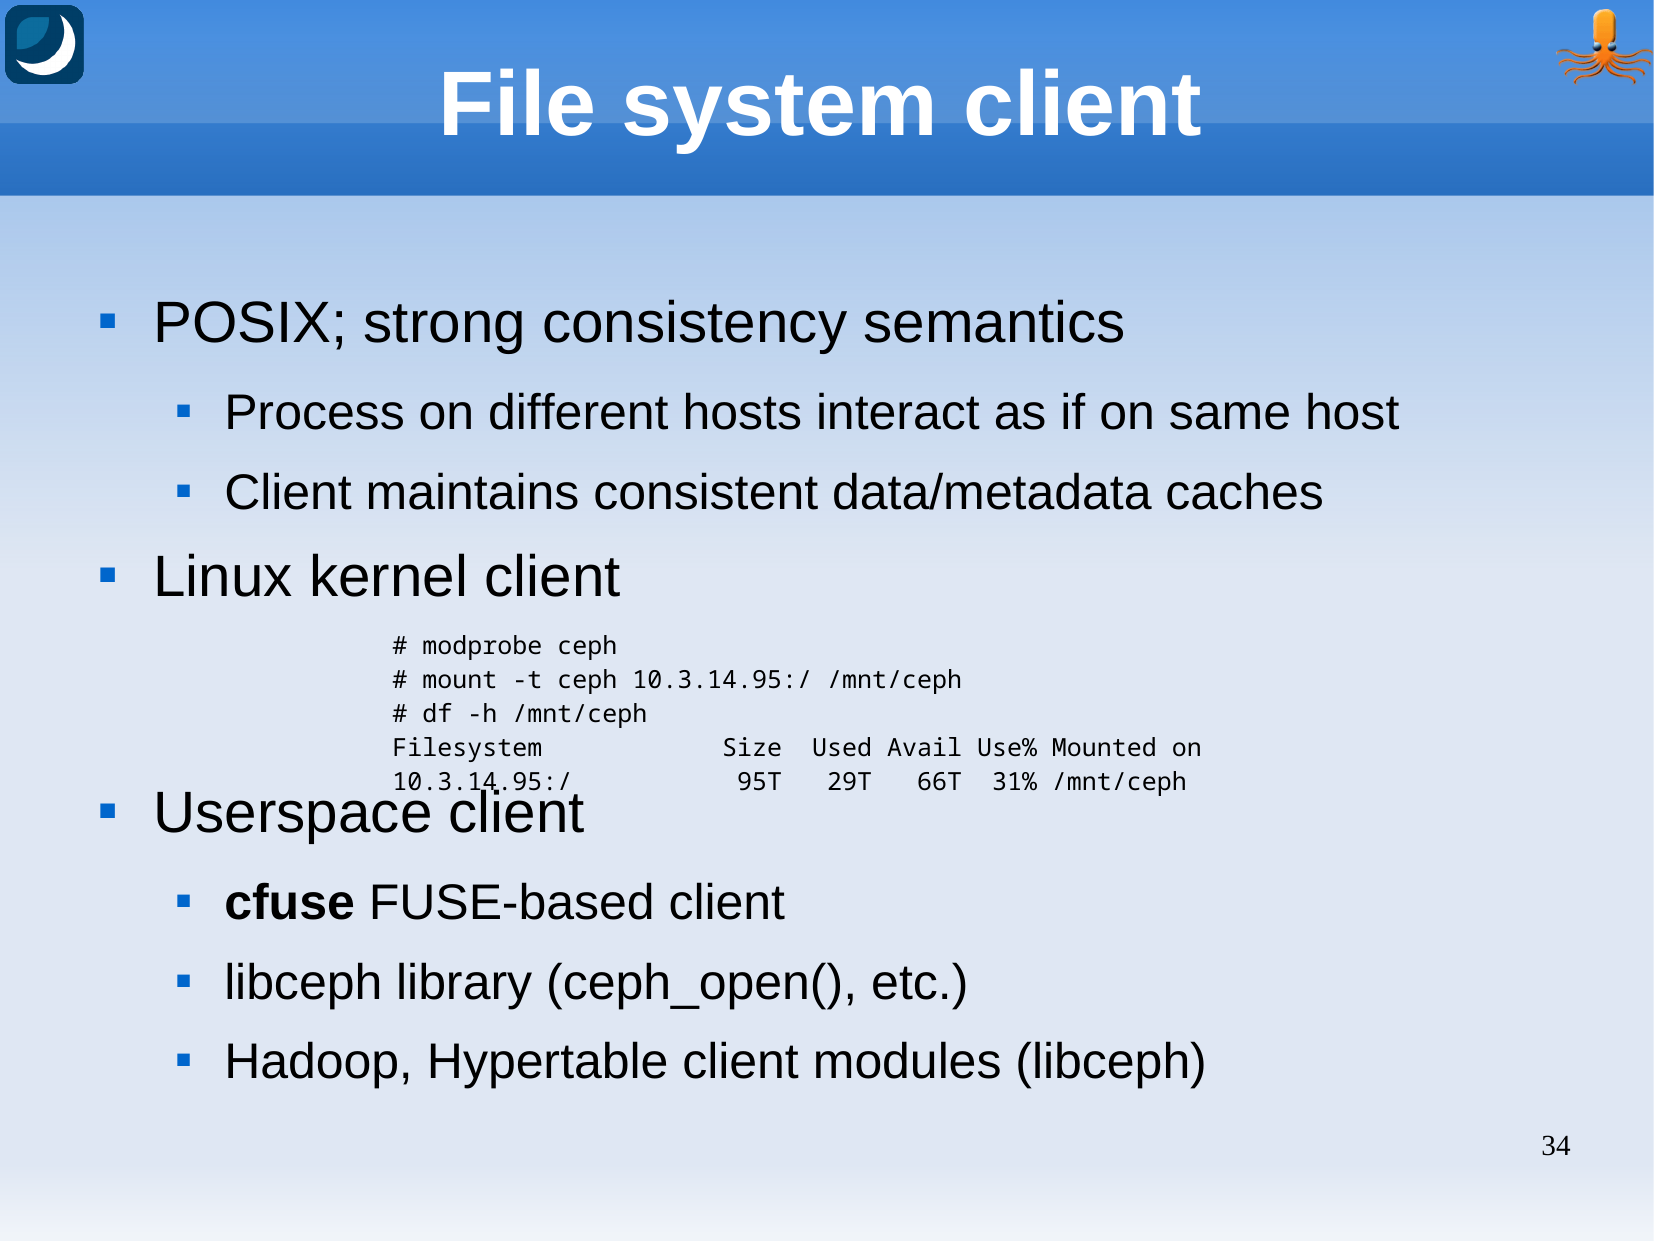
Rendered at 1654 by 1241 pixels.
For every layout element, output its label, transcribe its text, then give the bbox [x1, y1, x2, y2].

picture [0, 0, 1654, 1241]
list POSIX; strong consistency semantics Process on different hosts interact as if on same host Client maintains consistent data/metadata caches Linux kernel client Userspace client cfuse FUSE-based client libceph library (ceph_open(), etc.) Hadoop, Hypertable client modules (libceph) [82, 290, 1571, 1109]
text_box # modprobe ceph # mount -t ceph 10.3.14.95:/ /mnt/ceph # df -h /mnt/ceph Filesystem Size Used Avail Use% Mounted on 10.3.14.95:/ 95T 29T 66T 31% /mnt/ceph [377, 620, 1293, 925]
title File system client [76, 0, 1565, 208]
